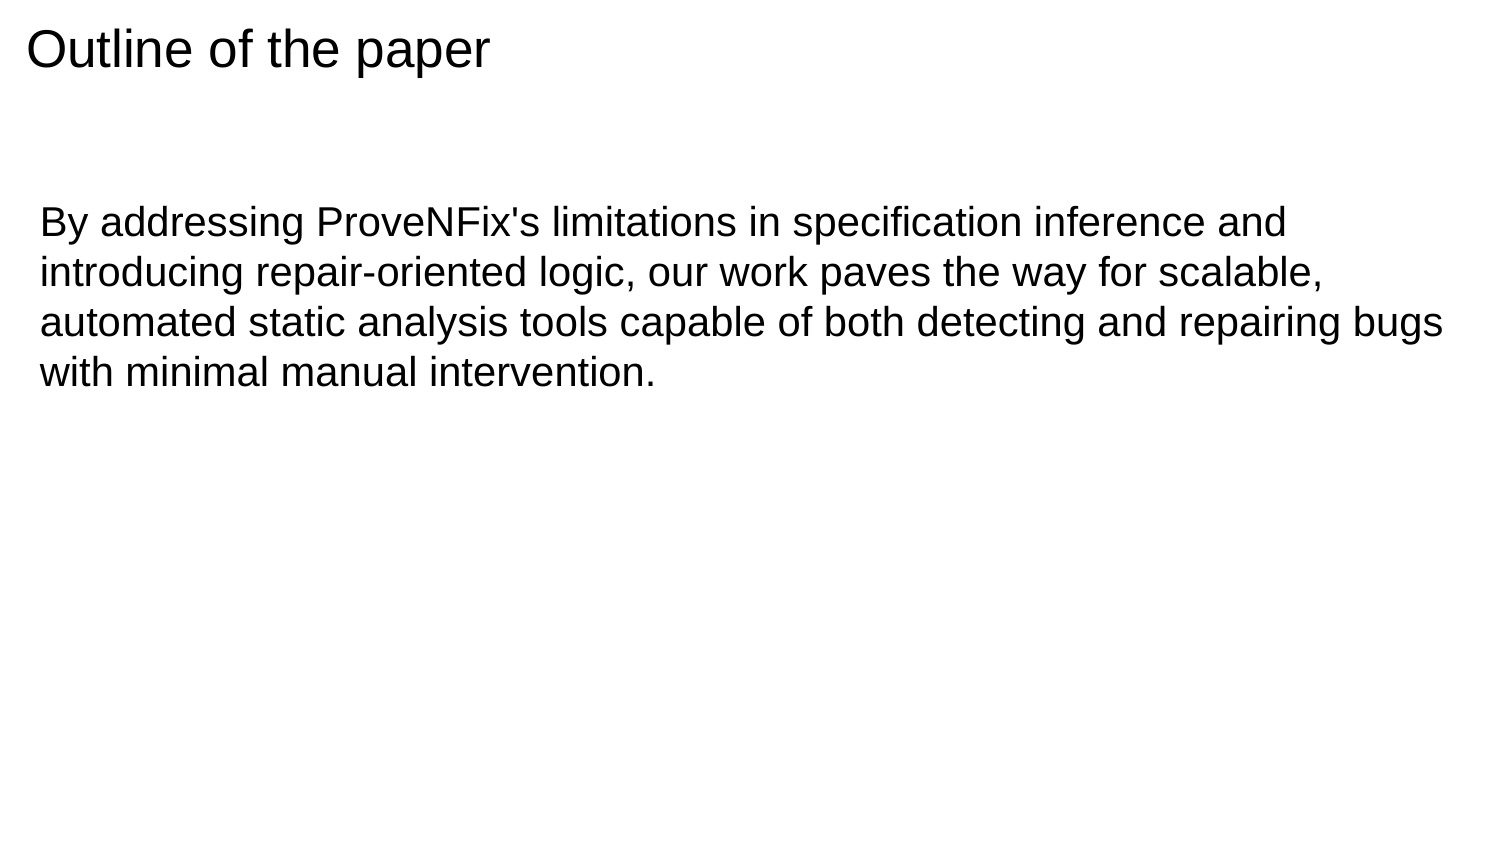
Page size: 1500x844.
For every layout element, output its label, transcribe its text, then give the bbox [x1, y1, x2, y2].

title Outline of the paper [11, 0, 1409, 94]
text_box By addressing ProveNFix's limitations in specification inference and introducing repair-oriented logic, our work paves the way for scalable, automated static analysis tools capable of both detecting and repairing bugs with minimal manual intervention. [24, 187, 1475, 455]
